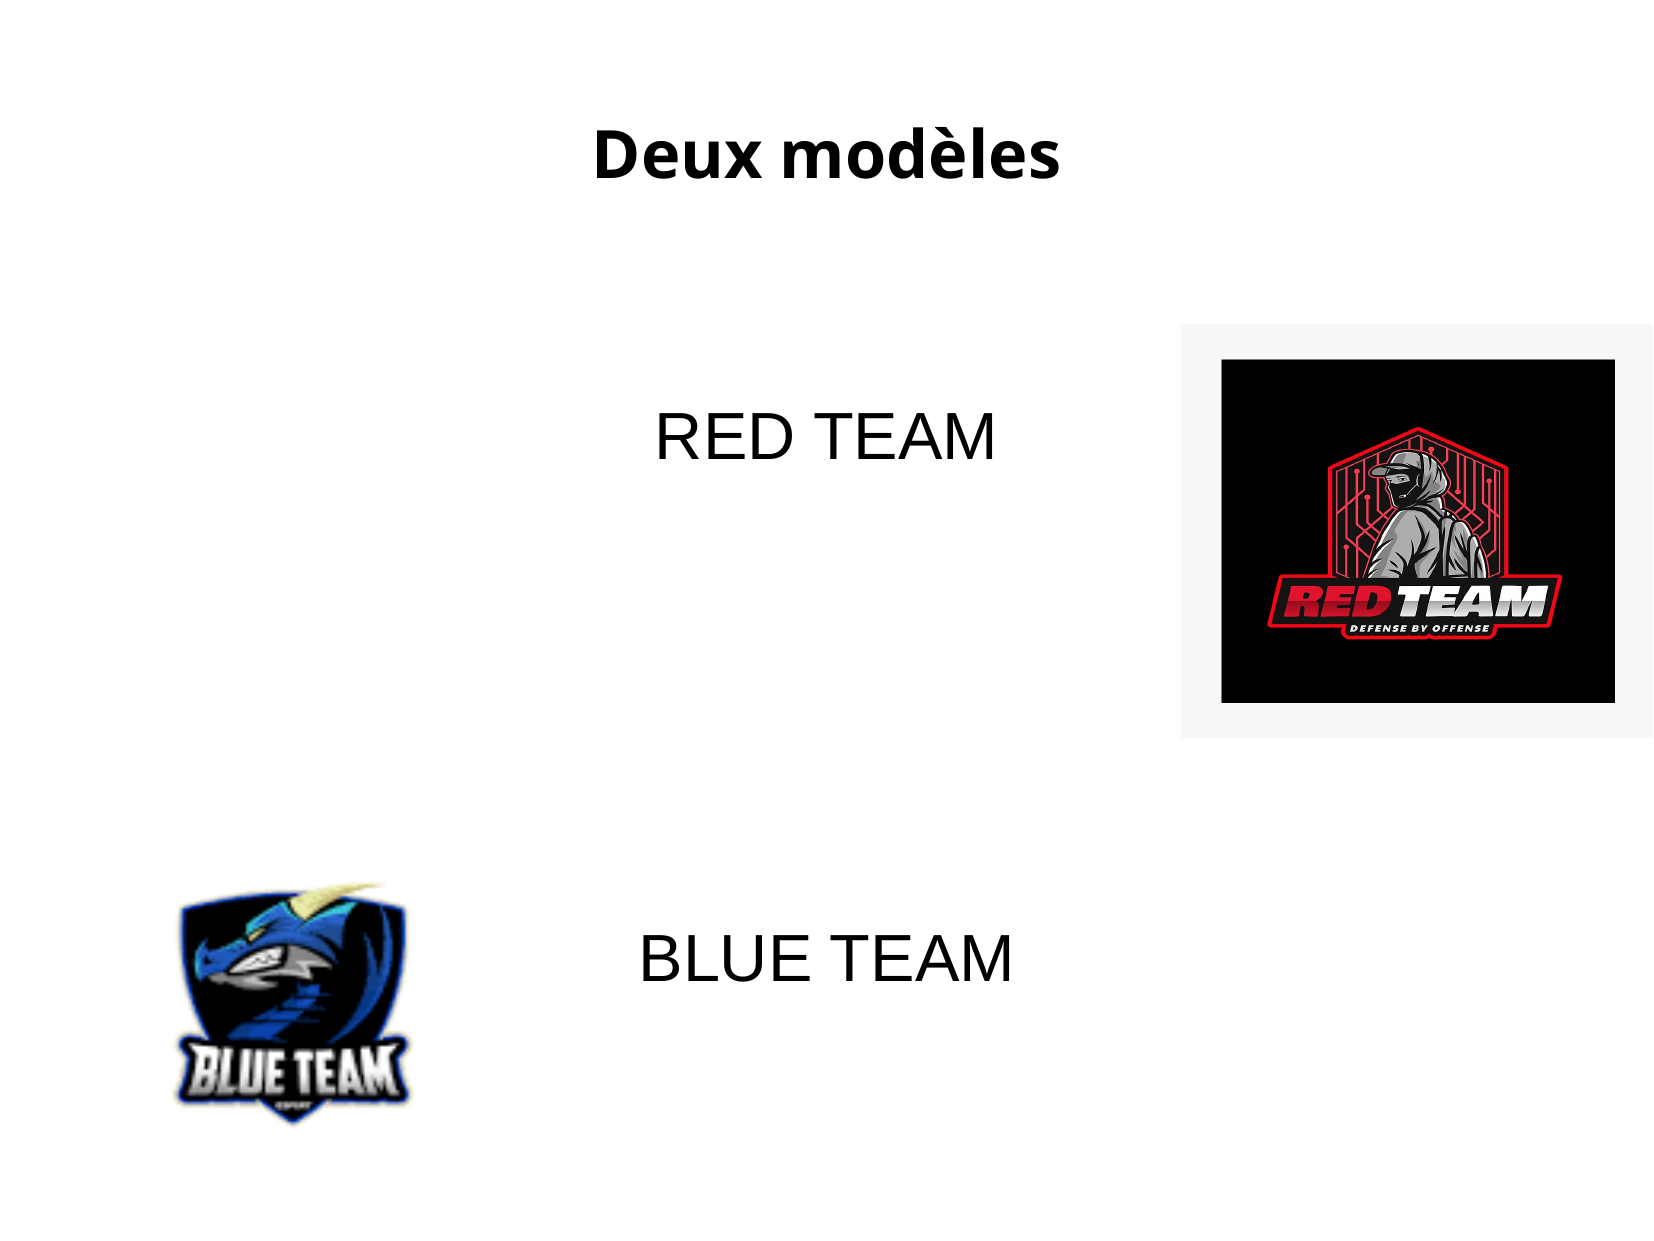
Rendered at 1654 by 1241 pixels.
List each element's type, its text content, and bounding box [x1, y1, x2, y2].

title Deux modèles [82, 49, 1571, 257]
picture [88, 830, 502, 1211]
picture [1181, 324, 1654, 738]
list RED TEAM BLUE TEAM [47, 295, 1536, 1114]
